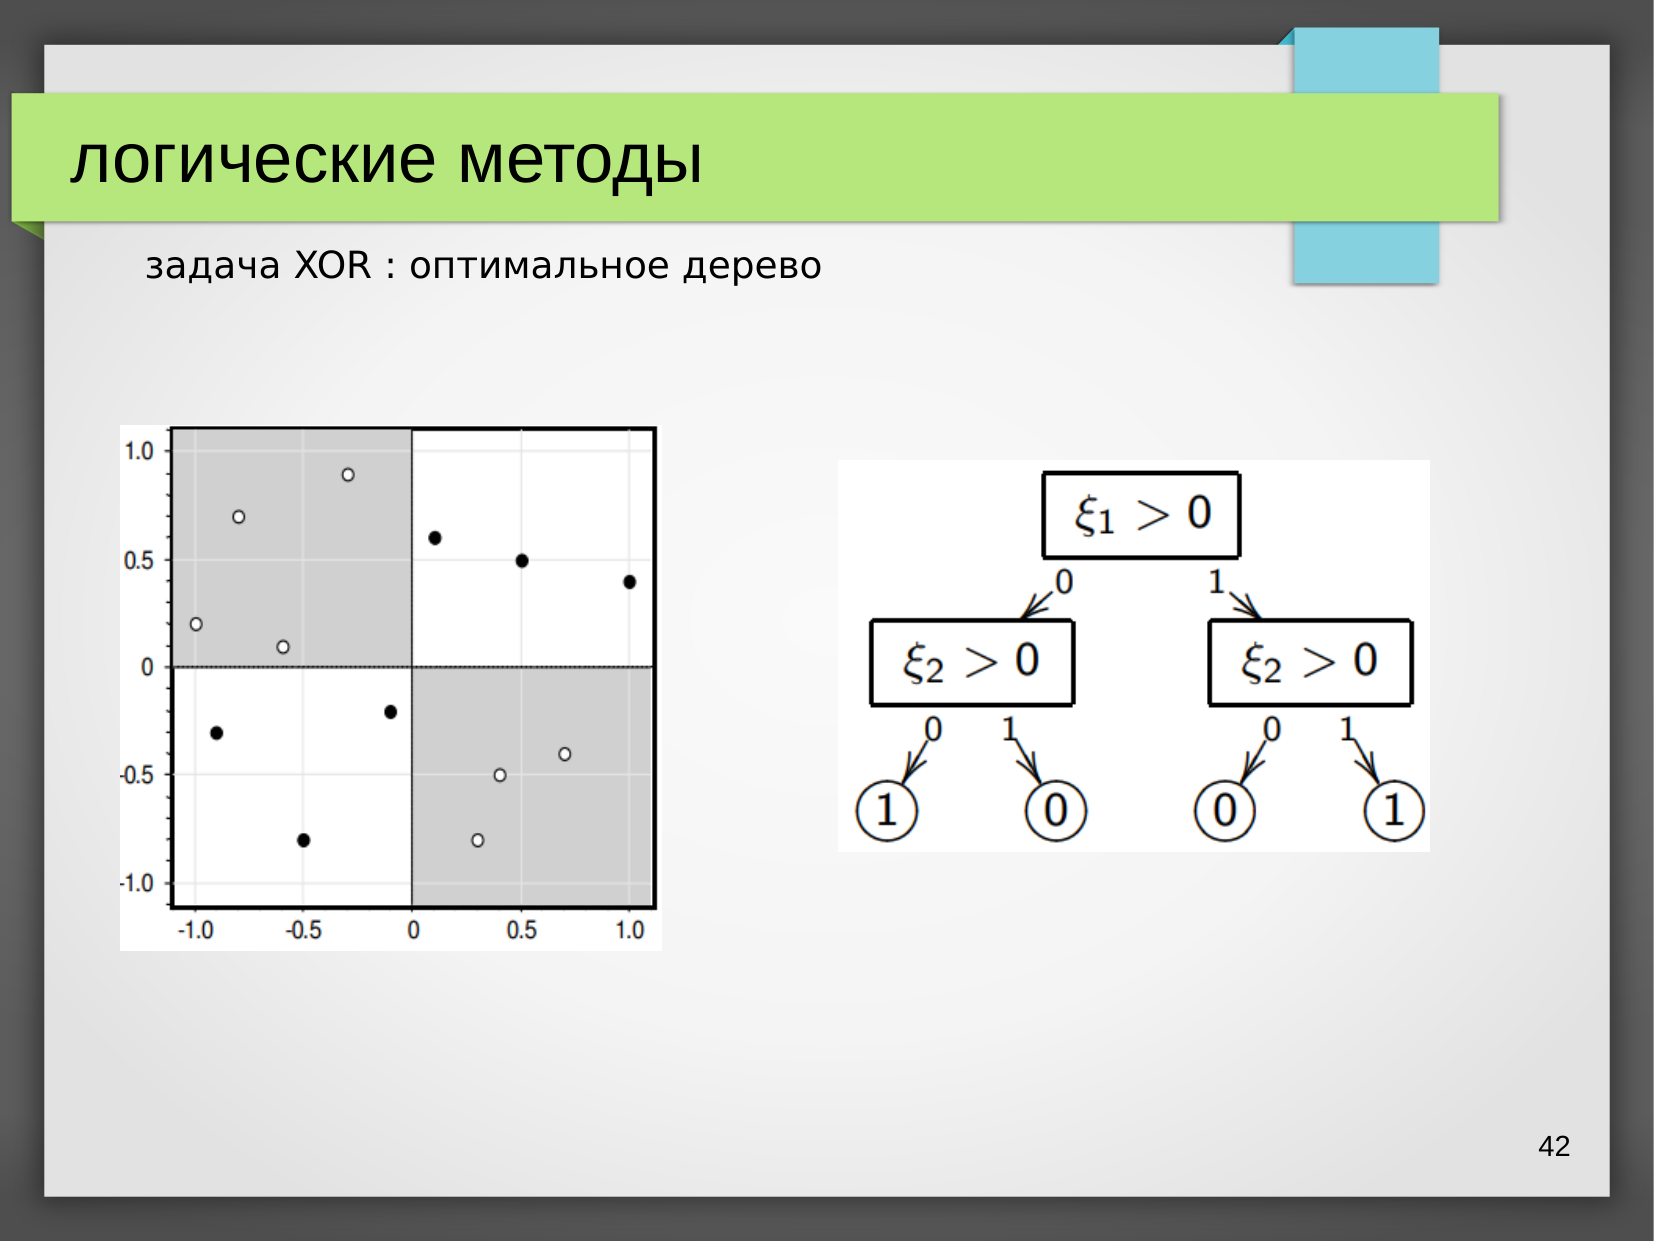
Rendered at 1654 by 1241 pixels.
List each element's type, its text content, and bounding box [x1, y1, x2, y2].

text_box задача XOR : оптимальное дерево [129, 236, 1123, 295]
picture [0, 0, 1654, 1241]
title логические методы [70, 118, 1205, 199]
